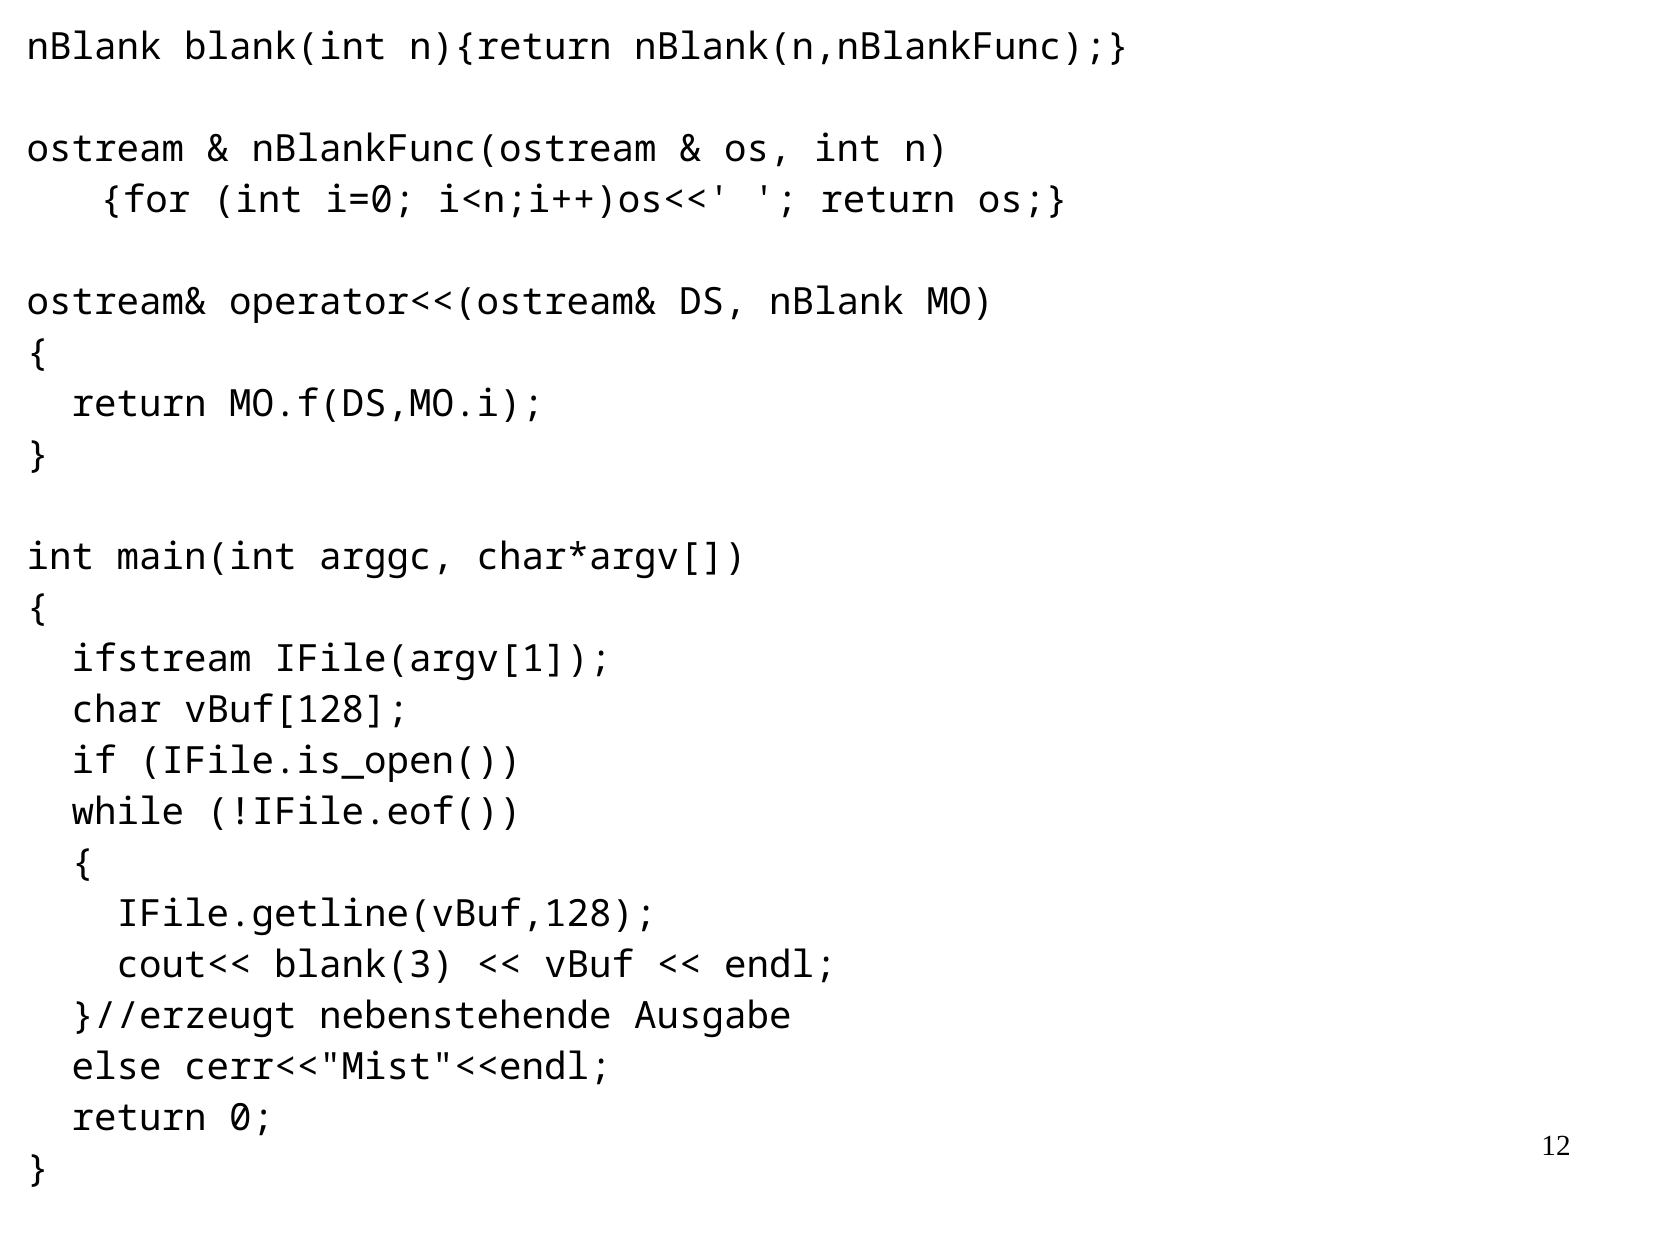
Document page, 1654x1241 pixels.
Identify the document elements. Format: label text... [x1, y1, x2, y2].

text_box nBlank blank(int n){return nBlank(n,nBlankFunc);} ostream & nBlankFunc(ostream & os, int n) {for (int i=0; i<n;i++)os<<' '; return os;} ostream& operator<<(ostream& DS, nBlank MO) { return MO.f(DS,MO.i); } int main(int arggc, char*argv[]) { ifstream IFile(argv[1]); char vBuf[128]; if (IFile.is_open()) while (!IFile.eof()) { IFile.getline(vBuf,128); cout<< blank(3) << vBuf << endl; }//erzeugt nebenstehende Ausgabe else cerr<<"Mist"<<endl; return 0; } [11, 11, 1630, 1070]
